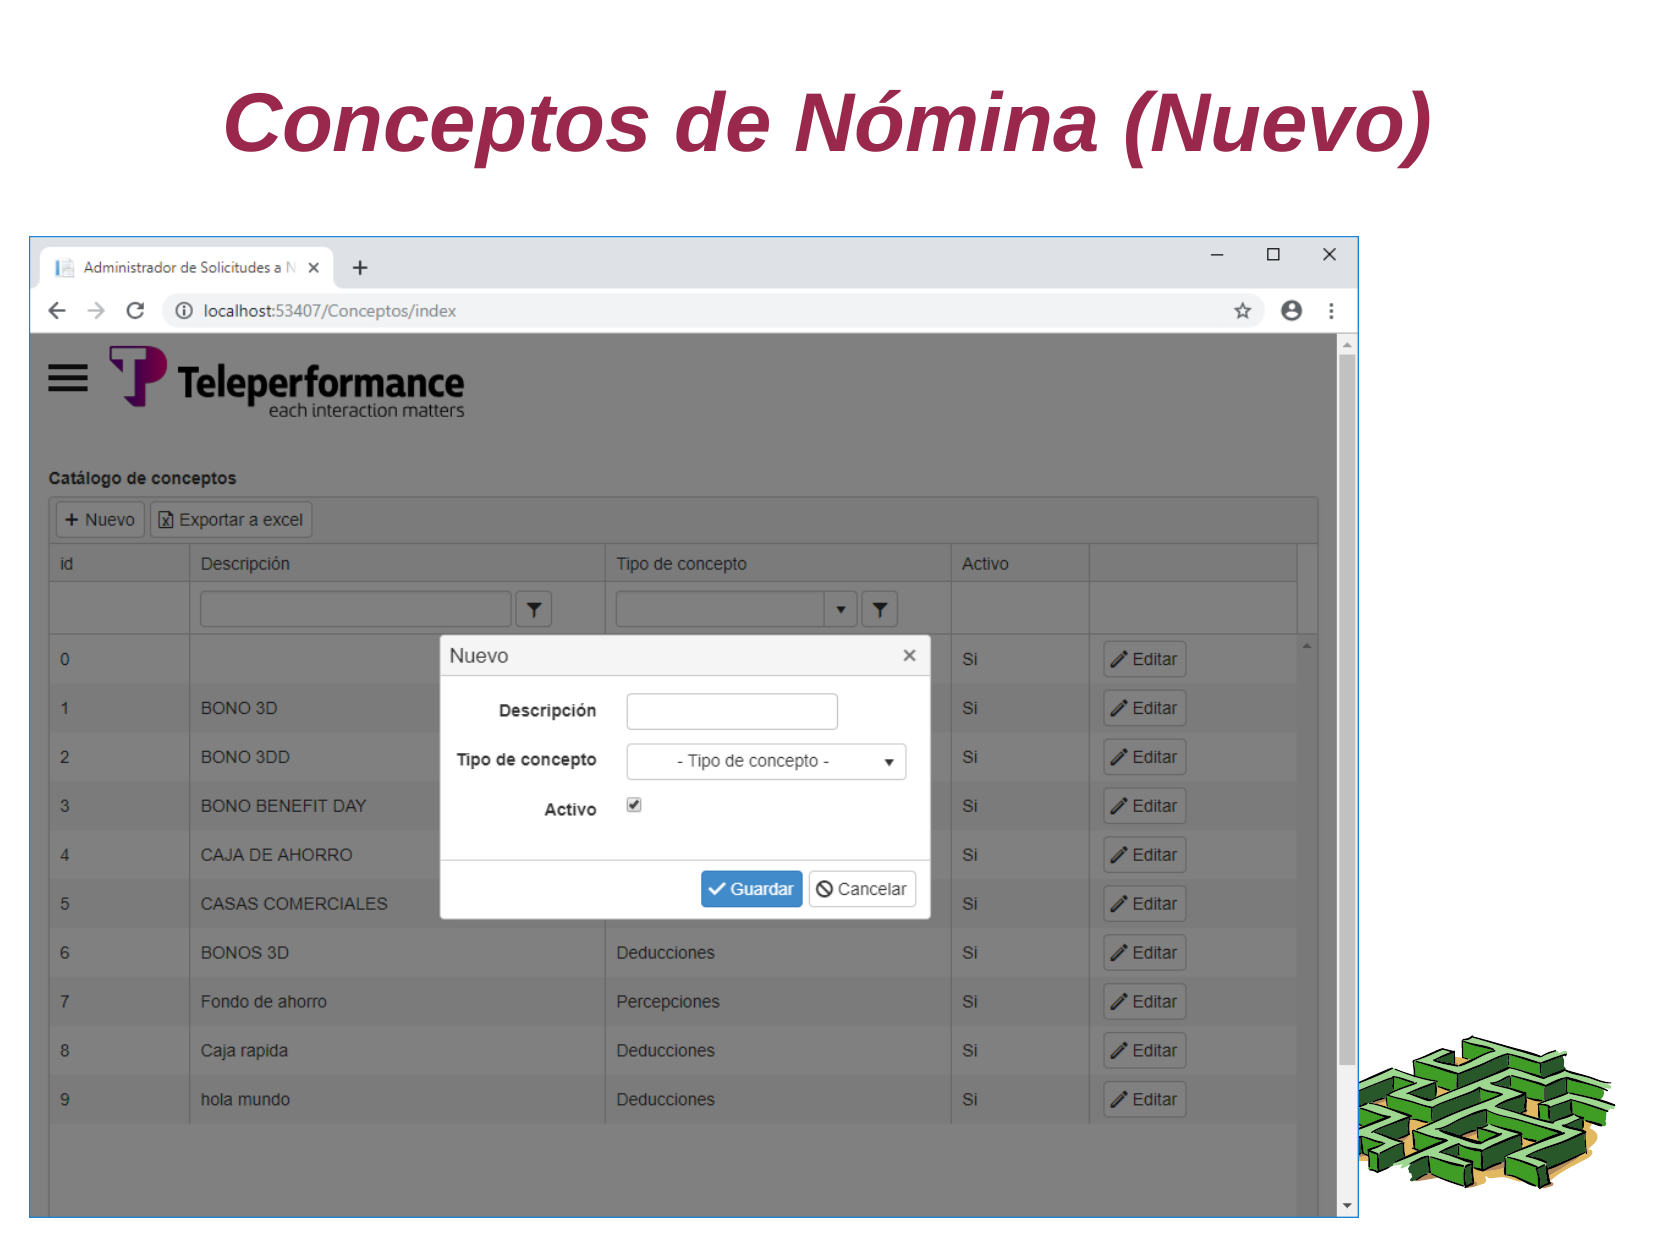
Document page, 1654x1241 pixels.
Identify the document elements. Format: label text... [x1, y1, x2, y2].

title Conceptos de Nómina (Nuevo) [121, 19, 1534, 227]
picture [29, 236, 1359, 1218]
